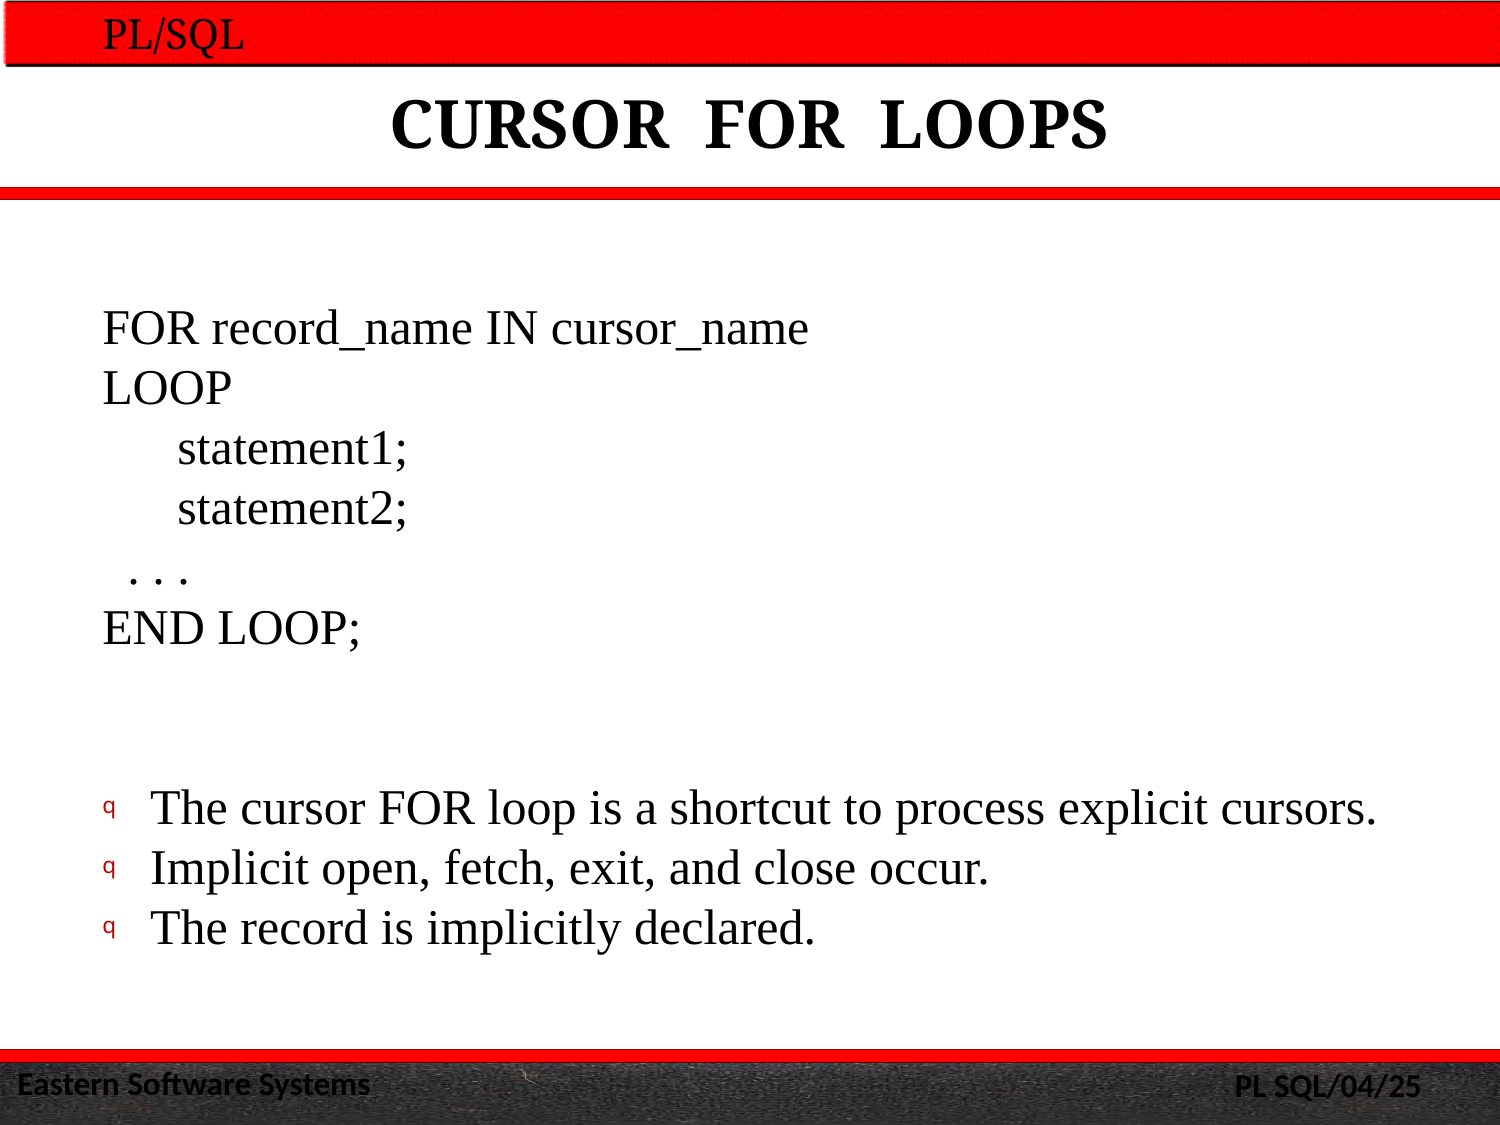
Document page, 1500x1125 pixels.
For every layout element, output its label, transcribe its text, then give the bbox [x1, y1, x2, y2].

picture [0, 187, 1500, 200]
text_box PL SQL/04/25 [379, 1056, 1500, 1125]
text_box CURSOR FOR LOOPS [0, 74, 1500, 170]
picture [0, 1049, 1500, 1125]
text_box FOR record_name IN cursor_name LOOP statement1; statement2; . . . END LOOP; The cursor FOR loop is a shortcut to process explicit cursors. Implicit open, fetch, exit, and close occur. The record is implicitly declared. [87, 287, 1438, 963]
picture [0, 0, 1500, 69]
text_box Eastern Software Systems [2, 1054, 394, 1110]
text_box PL/SQL [87, 0, 288, 65]
